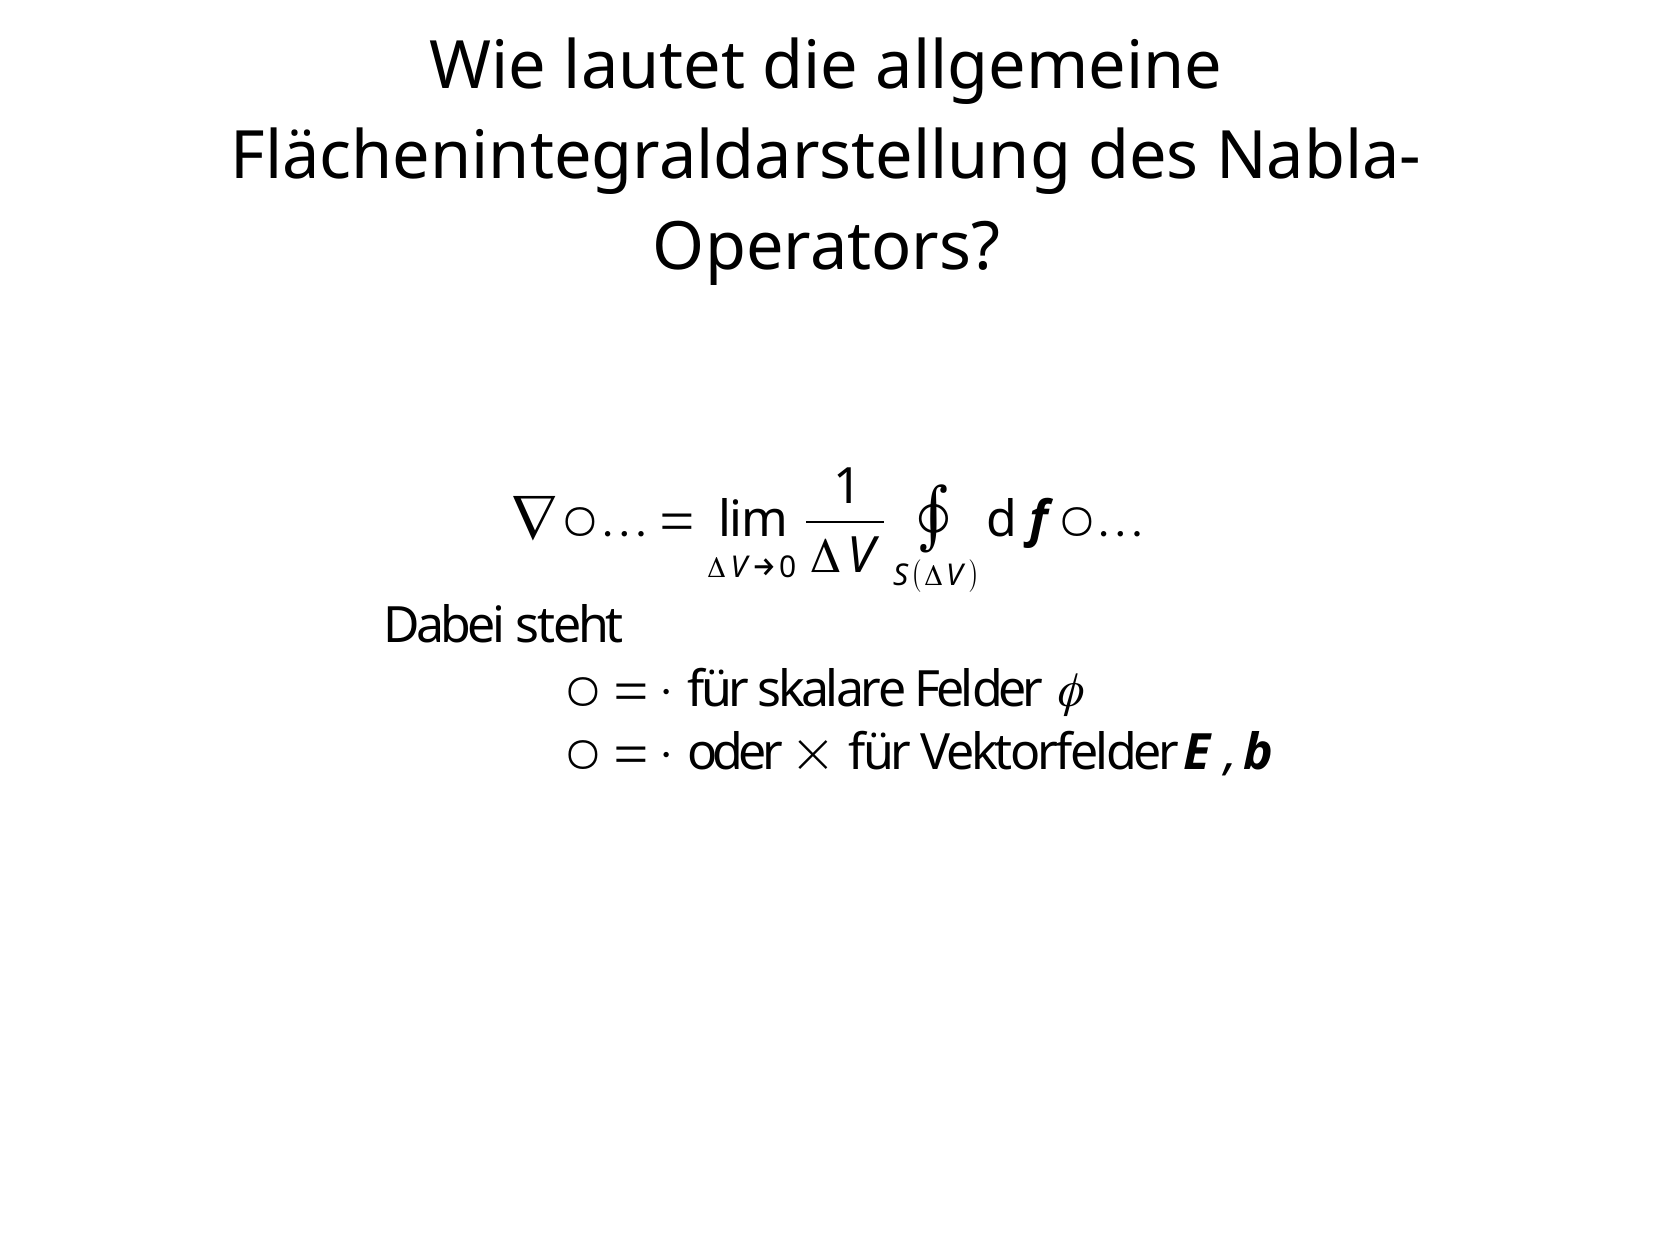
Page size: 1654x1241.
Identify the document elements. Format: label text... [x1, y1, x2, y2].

chart [377, 456, 1276, 784]
title Wie lautet die allgemeine Flächenintegraldarstellung des Nabla-Operators? [82, 49, 1571, 257]
